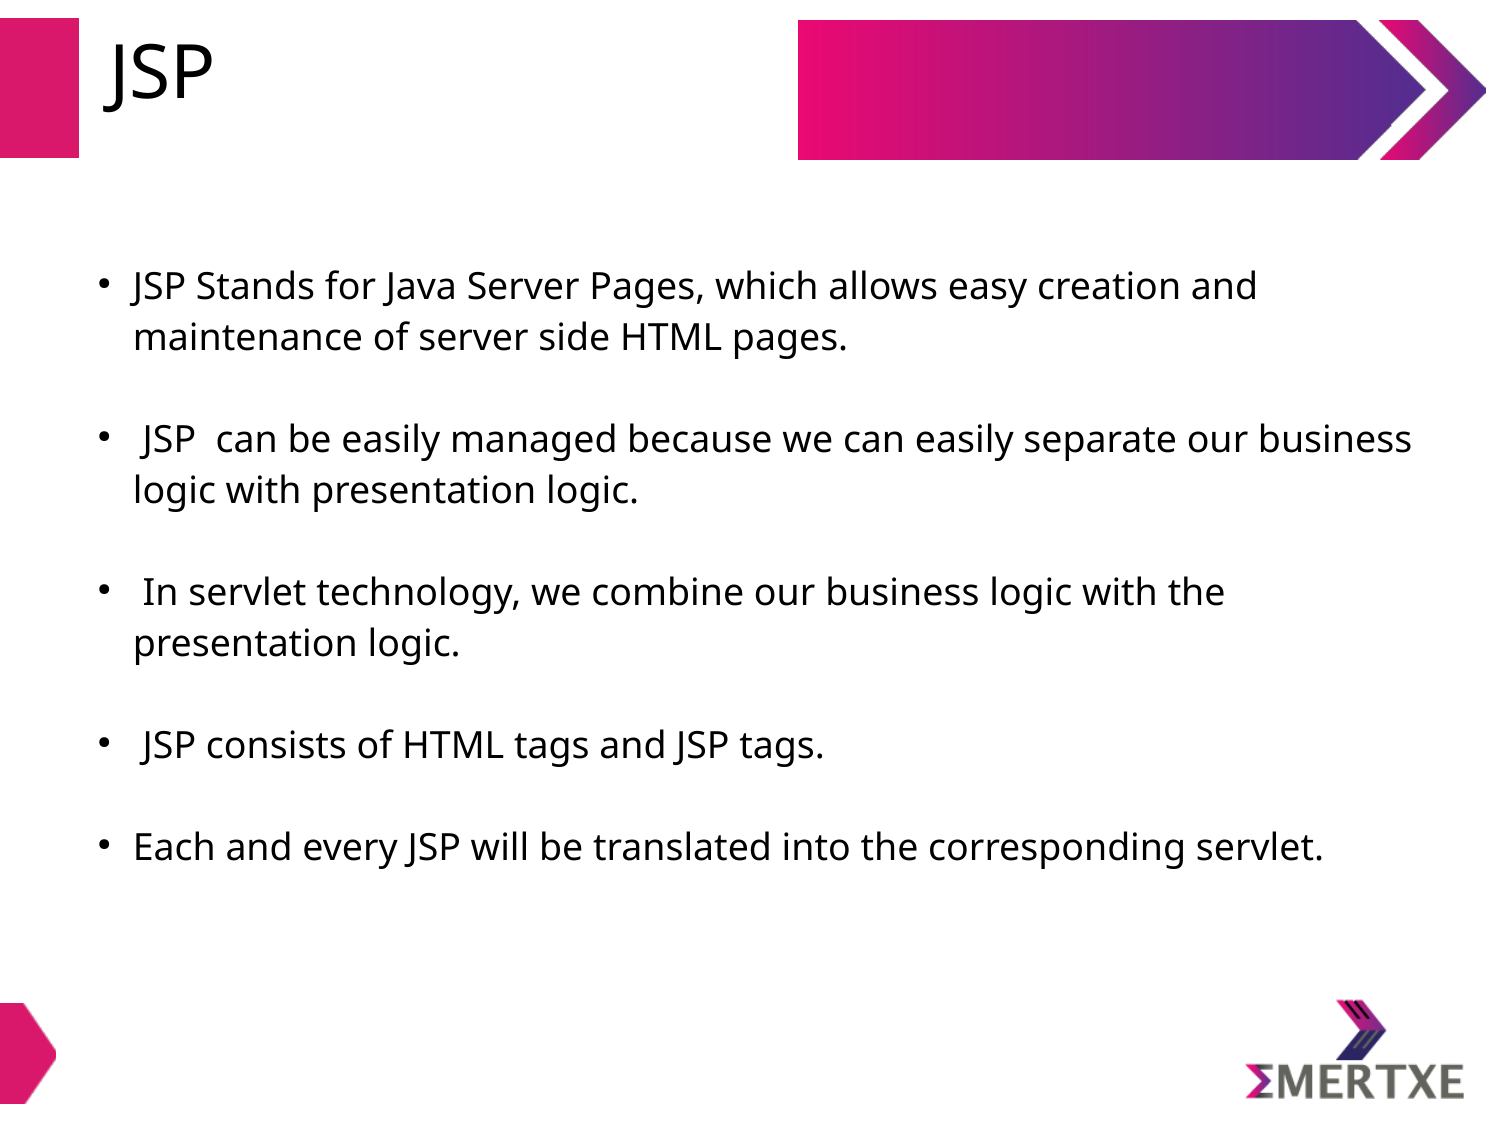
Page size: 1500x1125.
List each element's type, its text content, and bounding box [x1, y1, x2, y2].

picture [798, 20, 1486, 160]
text_box JSP Stands for Java Server Pages, which allows easy creation and maintenance of server side HTML pages. JSP can be easily managed because we can easily separate our business logic with presentation logic. In servlet technology, we combine our business logic with the presentation logic. JSP consists of HTML tags and JSP tags. Each and every JSP will be translated into the corresponding servlet. [82, 200, 1453, 969]
picture [1245, 996, 1465, 1099]
text_box JSP [94, 11, 768, 114]
